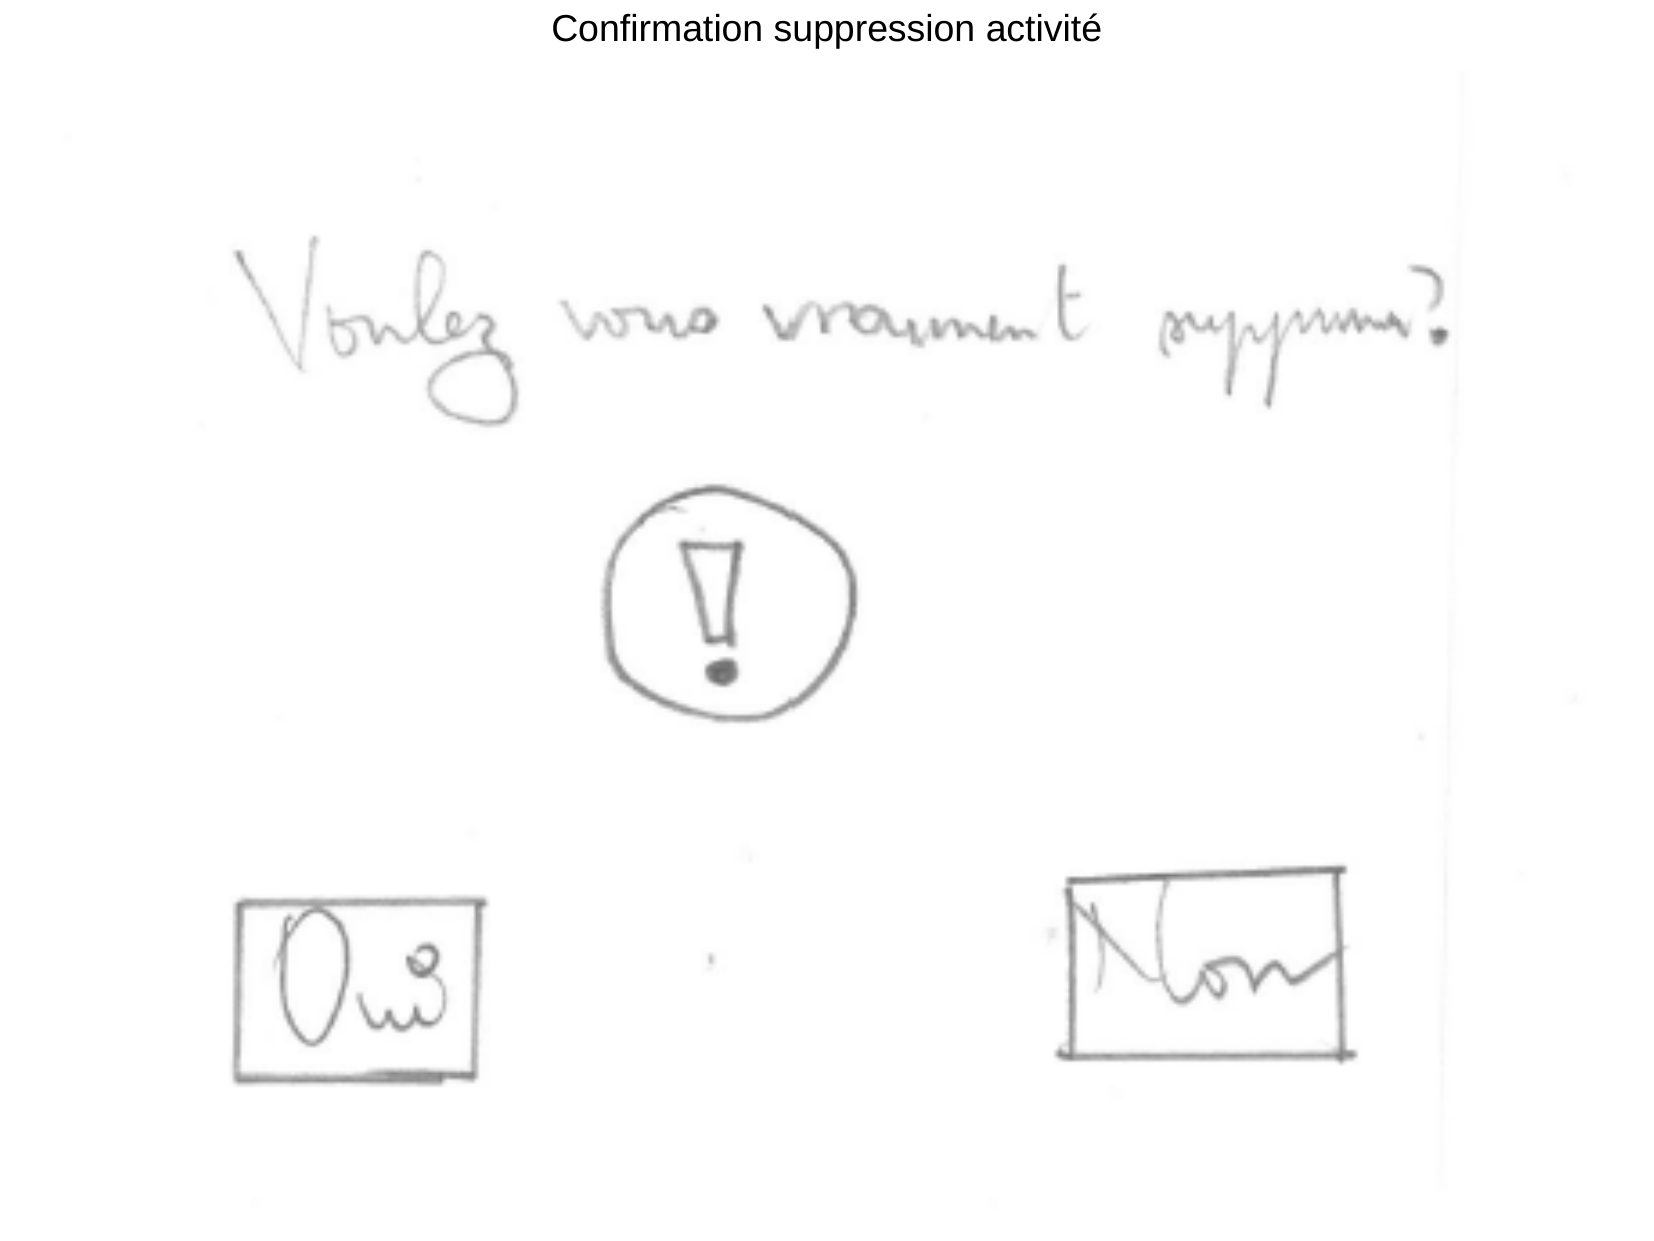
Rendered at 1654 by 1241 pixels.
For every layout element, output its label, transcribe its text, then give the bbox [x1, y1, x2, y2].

picture [11, 70, 1647, 1229]
text_box Confirmation suppression activité [0, 0, 1654, 57]
